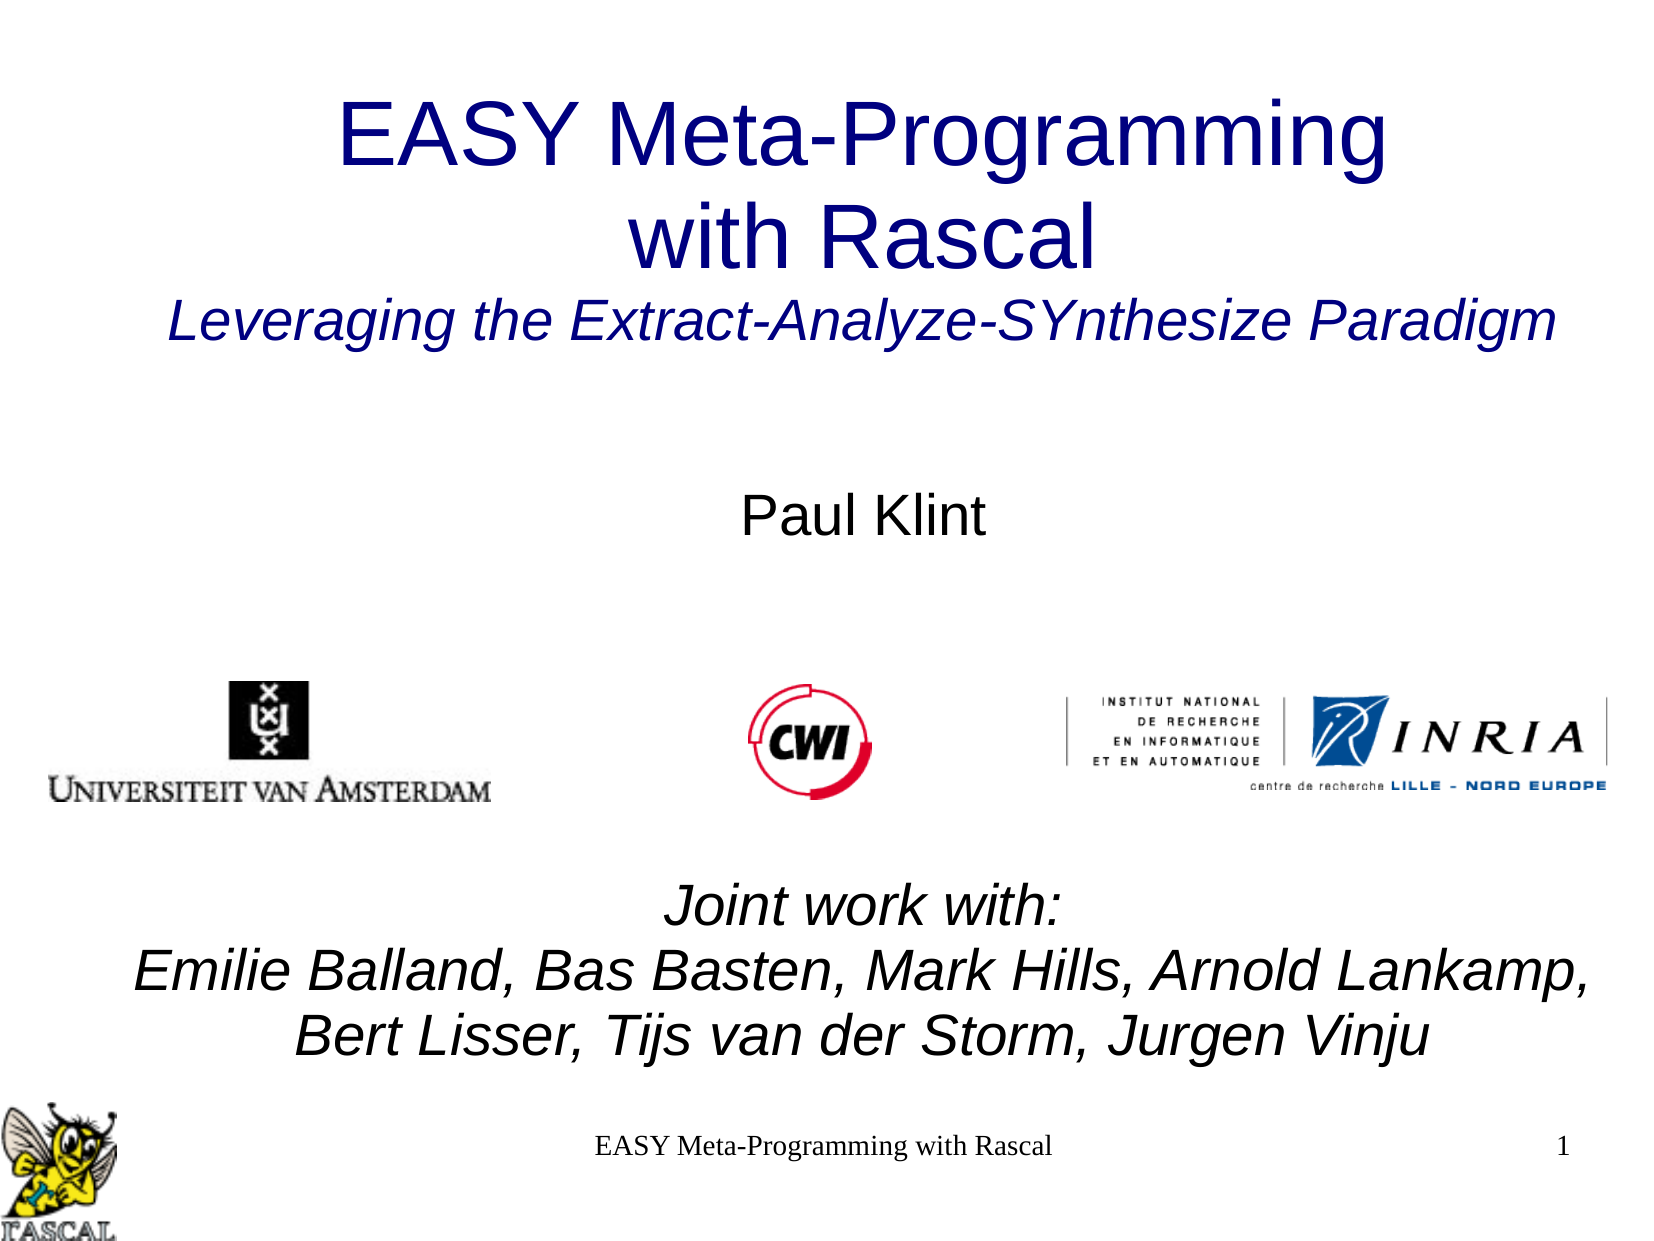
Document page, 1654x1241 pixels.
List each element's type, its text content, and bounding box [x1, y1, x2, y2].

picture [0, 1102, 117, 1241]
picture [748, 684, 872, 800]
title EASY Meta-Programming with Rascal Leveraging the Extract-Analyze-SYnthesize Paradigm Paul Klint Joint work with: Emilie Balland, Bas Basten, Mark Hills, Arnold Lankamp, Bert Lisser, Tijs van der Storm, Jurgen Vinju [119, 82, 1608, 1069]
picture [48, 681, 491, 802]
picture [1066, 694, 1609, 790]
